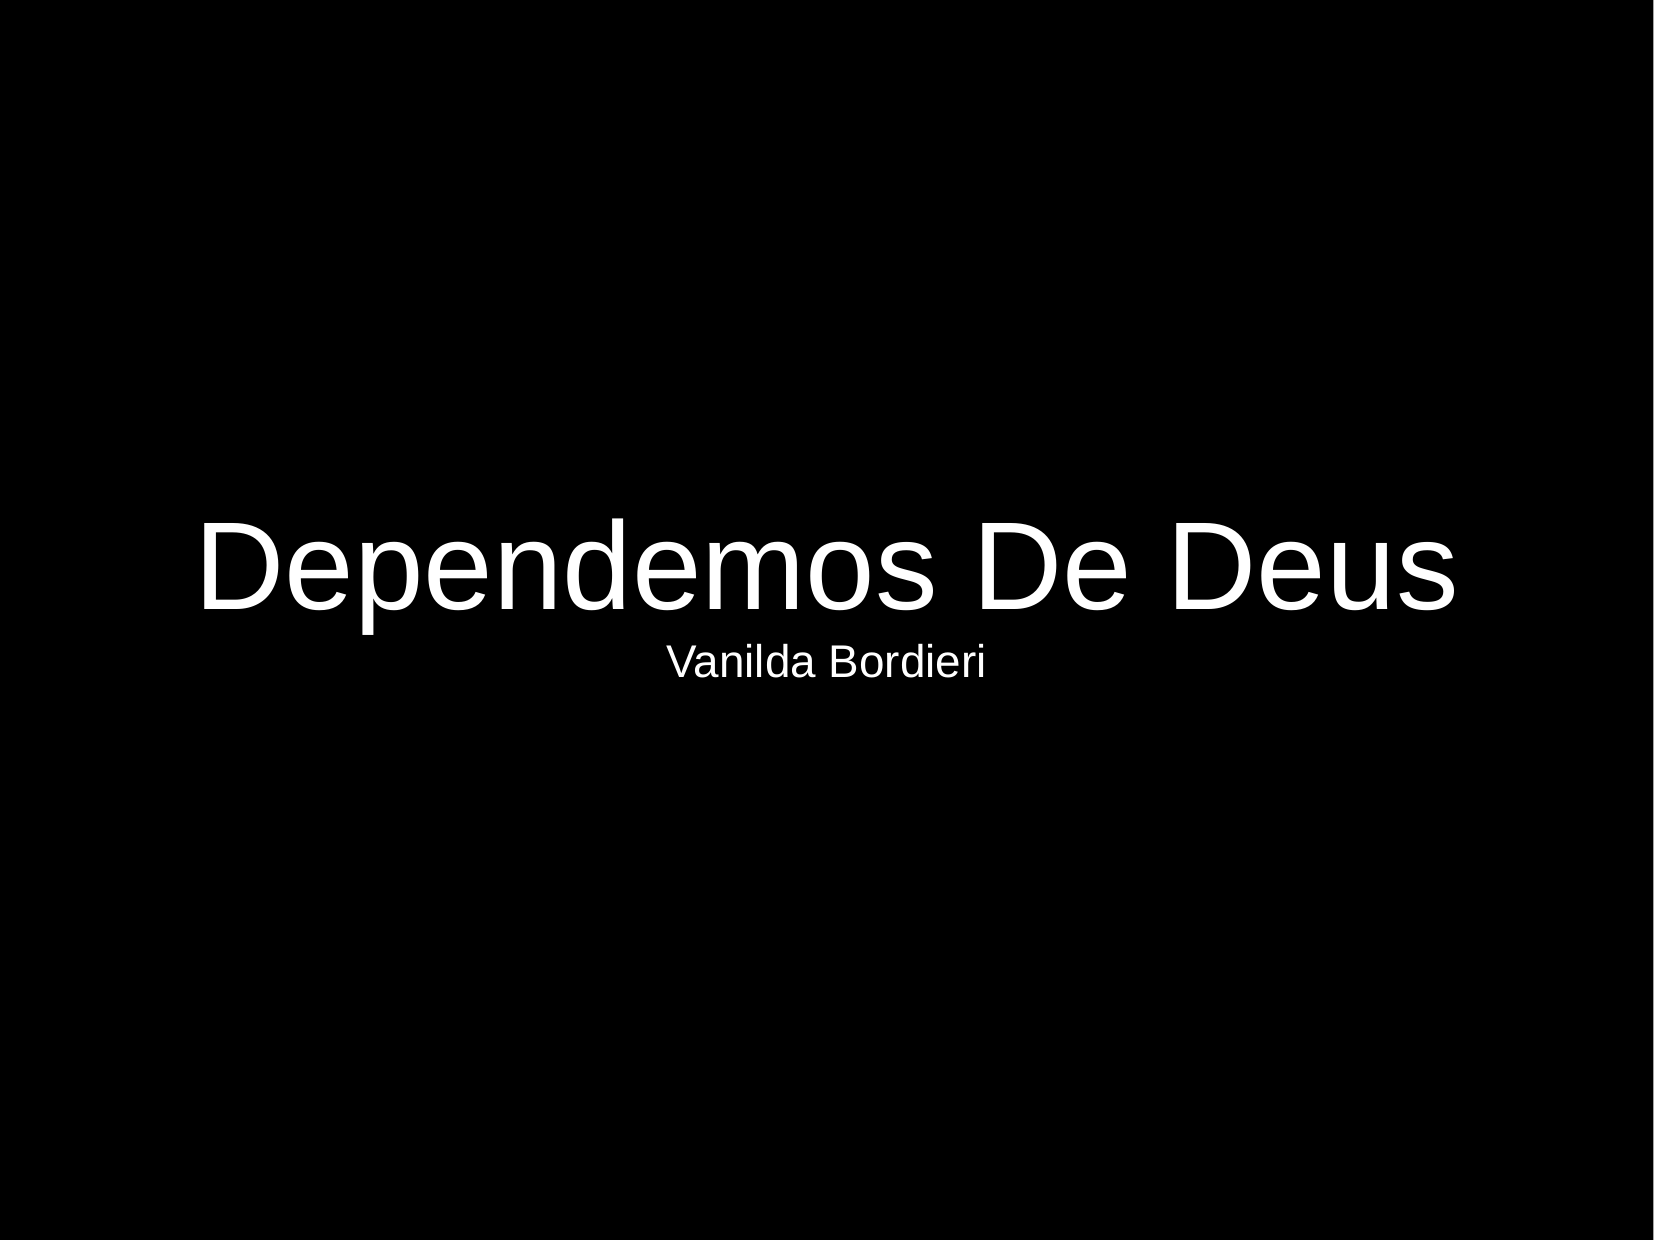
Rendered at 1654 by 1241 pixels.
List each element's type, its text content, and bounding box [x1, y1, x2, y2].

subtitle Dependemos De Deus Vanilda Bordieri [82, 49, 1571, 1134]
